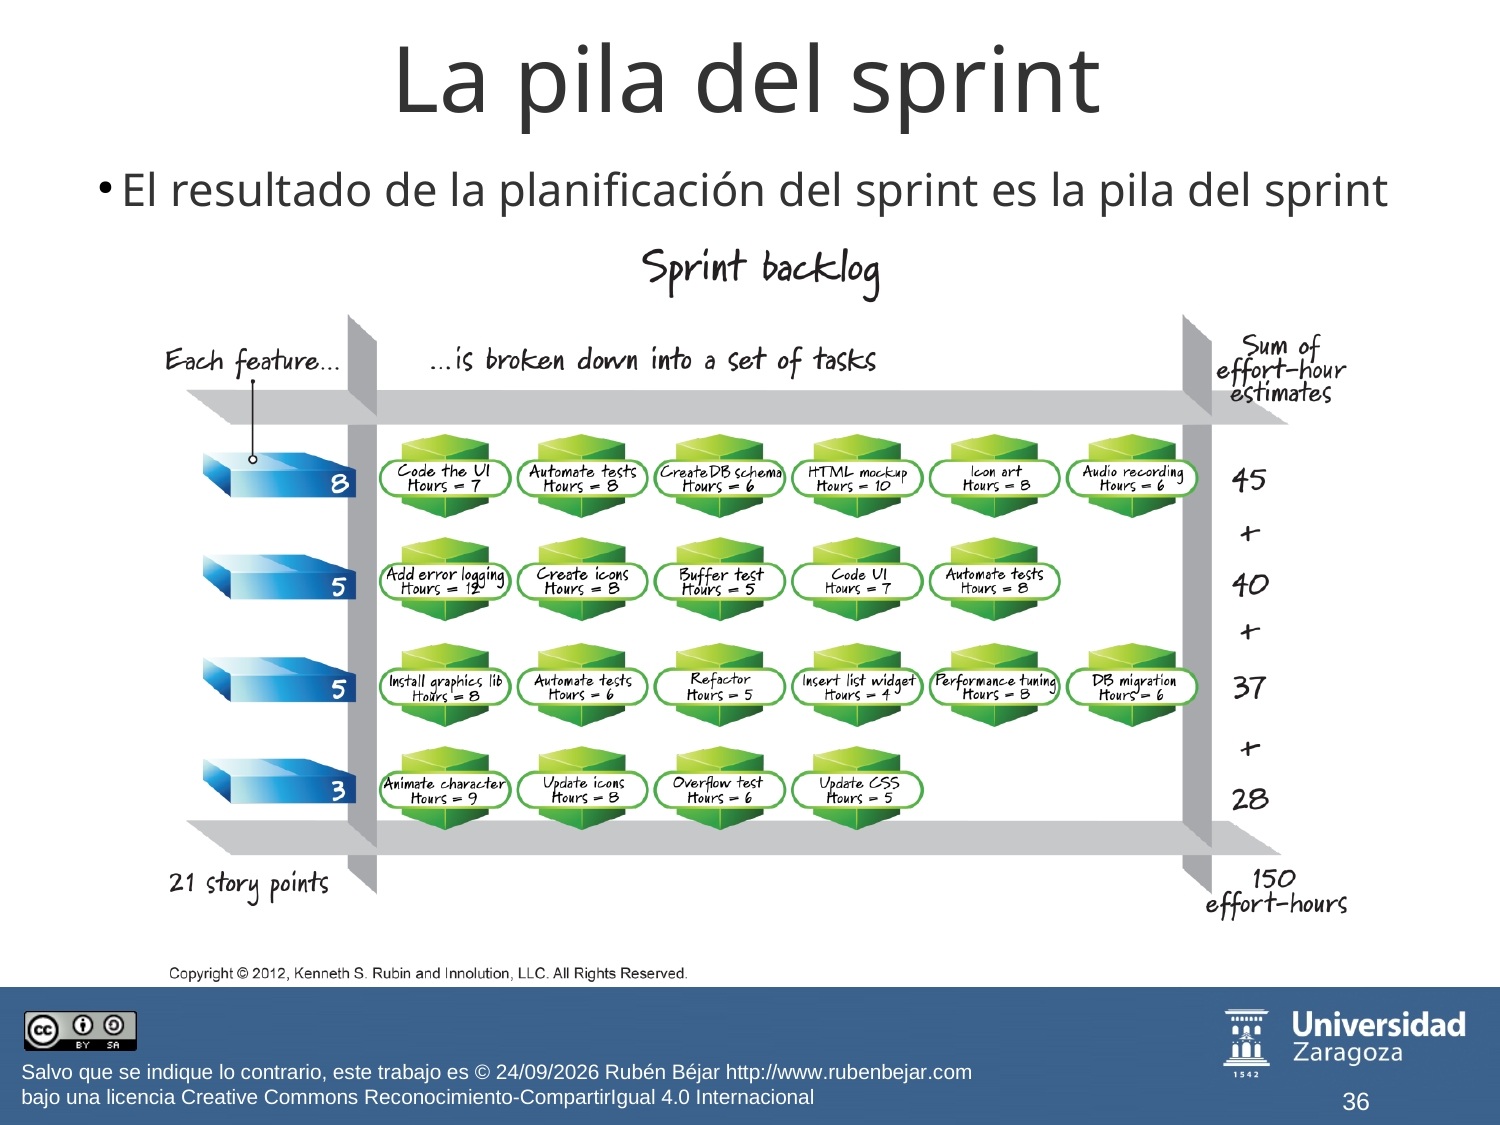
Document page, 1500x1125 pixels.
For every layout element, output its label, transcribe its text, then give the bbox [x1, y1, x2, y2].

picture [165, 243, 1347, 983]
title La pila del sprint [74, 12, 1420, 139]
list El resultado de la planificación del sprint es la pila del sprint [82, 153, 1418, 260]
picture [0, 987, 1500, 1125]
